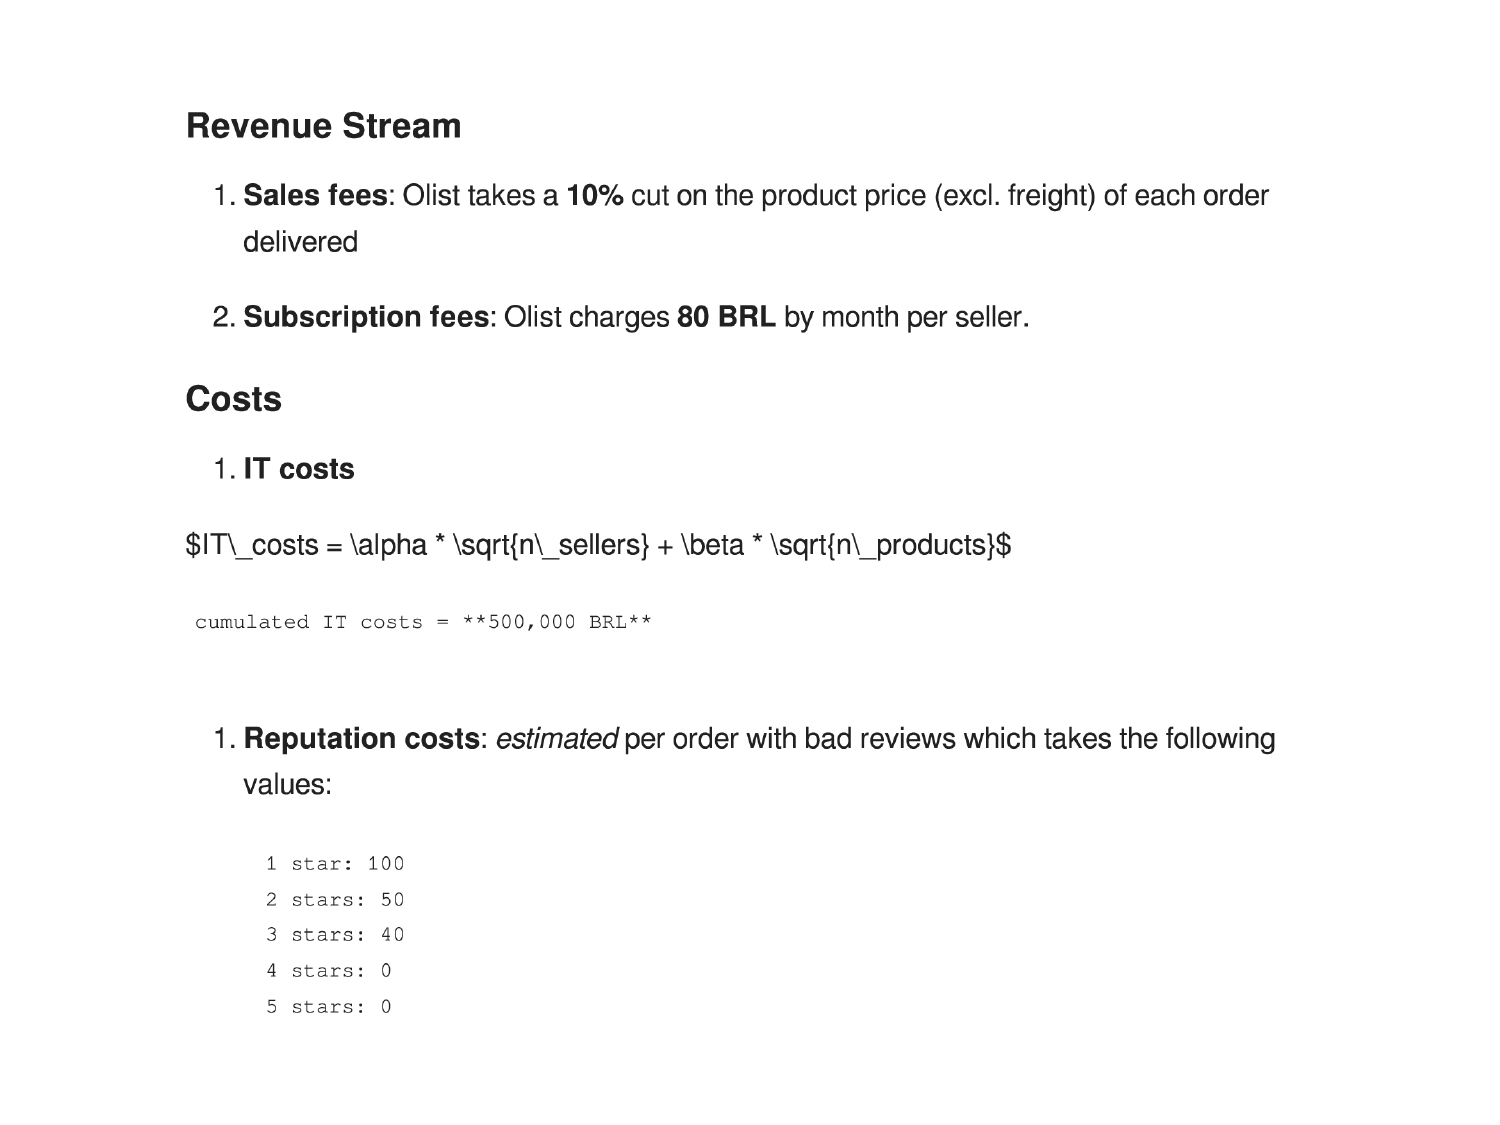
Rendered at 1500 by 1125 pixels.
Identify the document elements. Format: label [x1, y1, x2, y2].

picture [159, 80, 1340, 1045]
